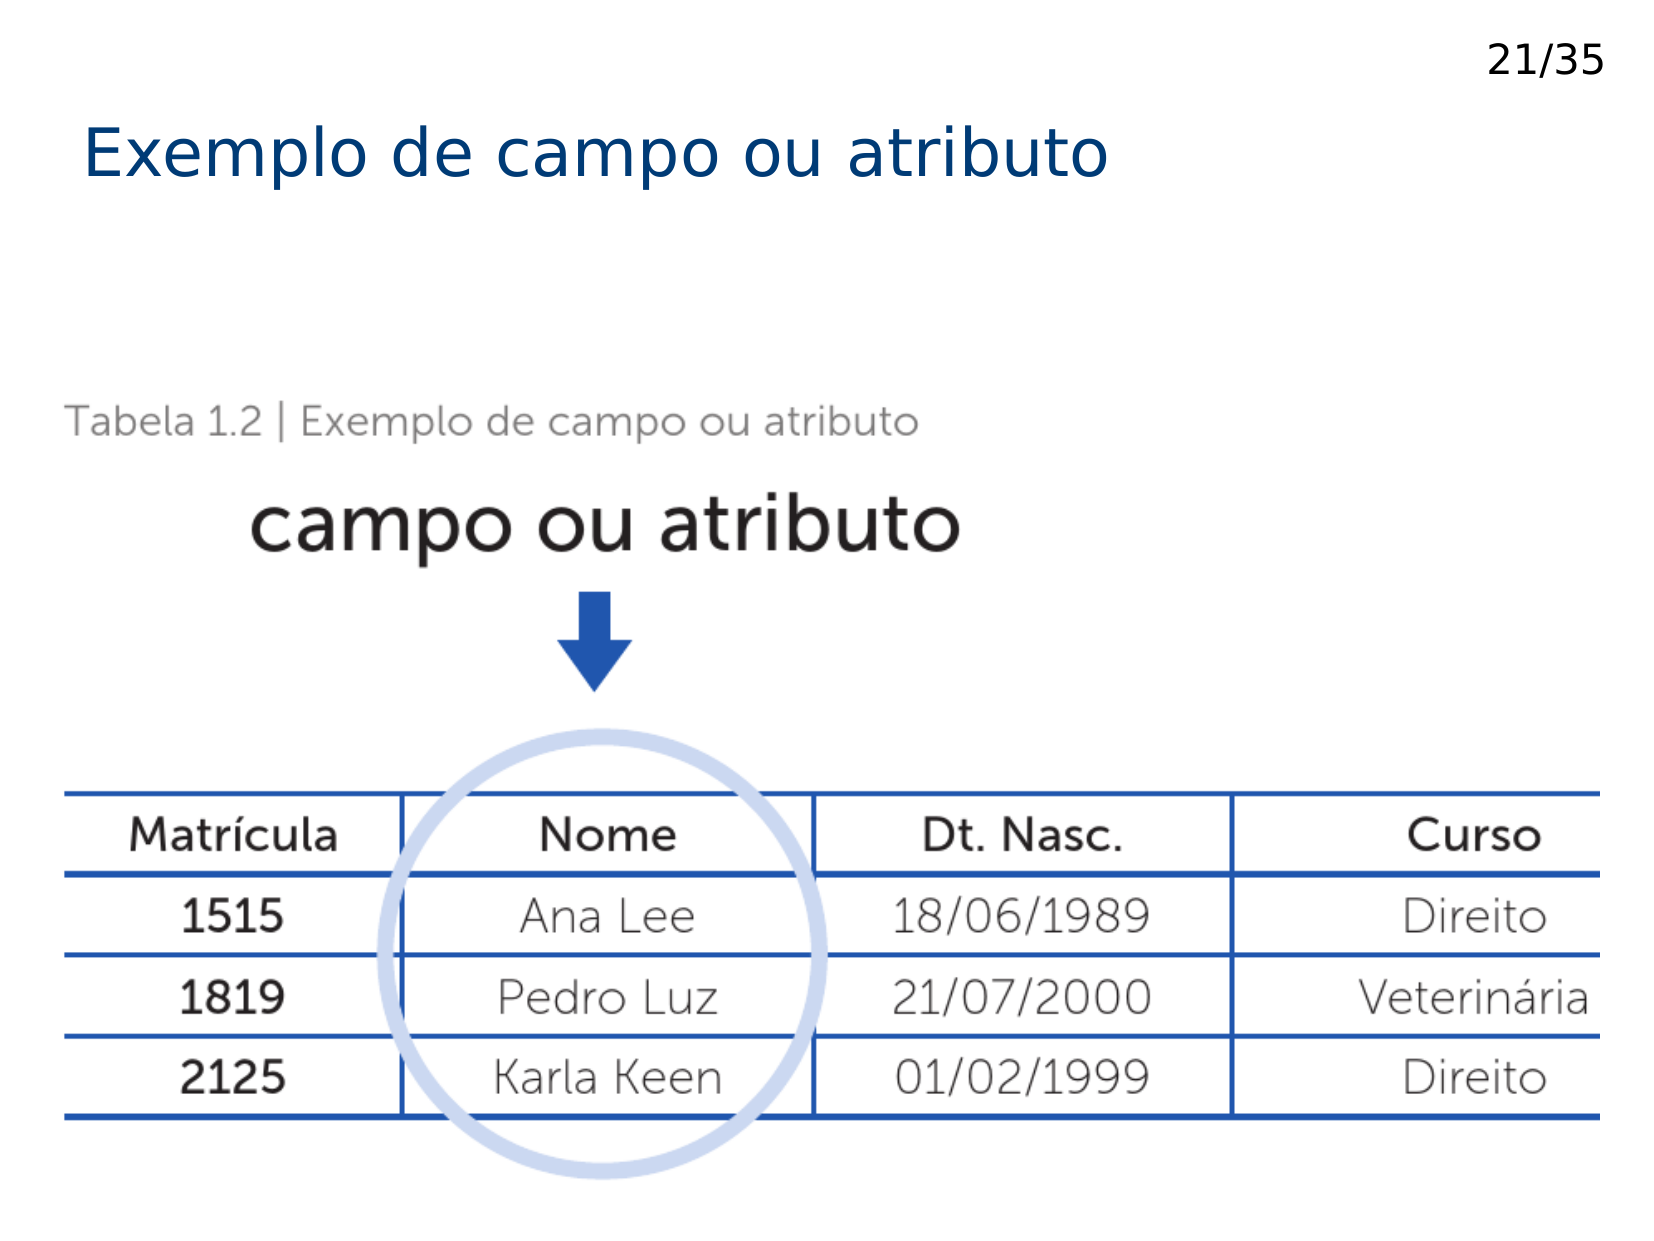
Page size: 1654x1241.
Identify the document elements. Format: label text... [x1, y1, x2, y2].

picture [58, 396, 1600, 1187]
title Exemplo de campo ou atributo [82, 75, 1571, 231]
